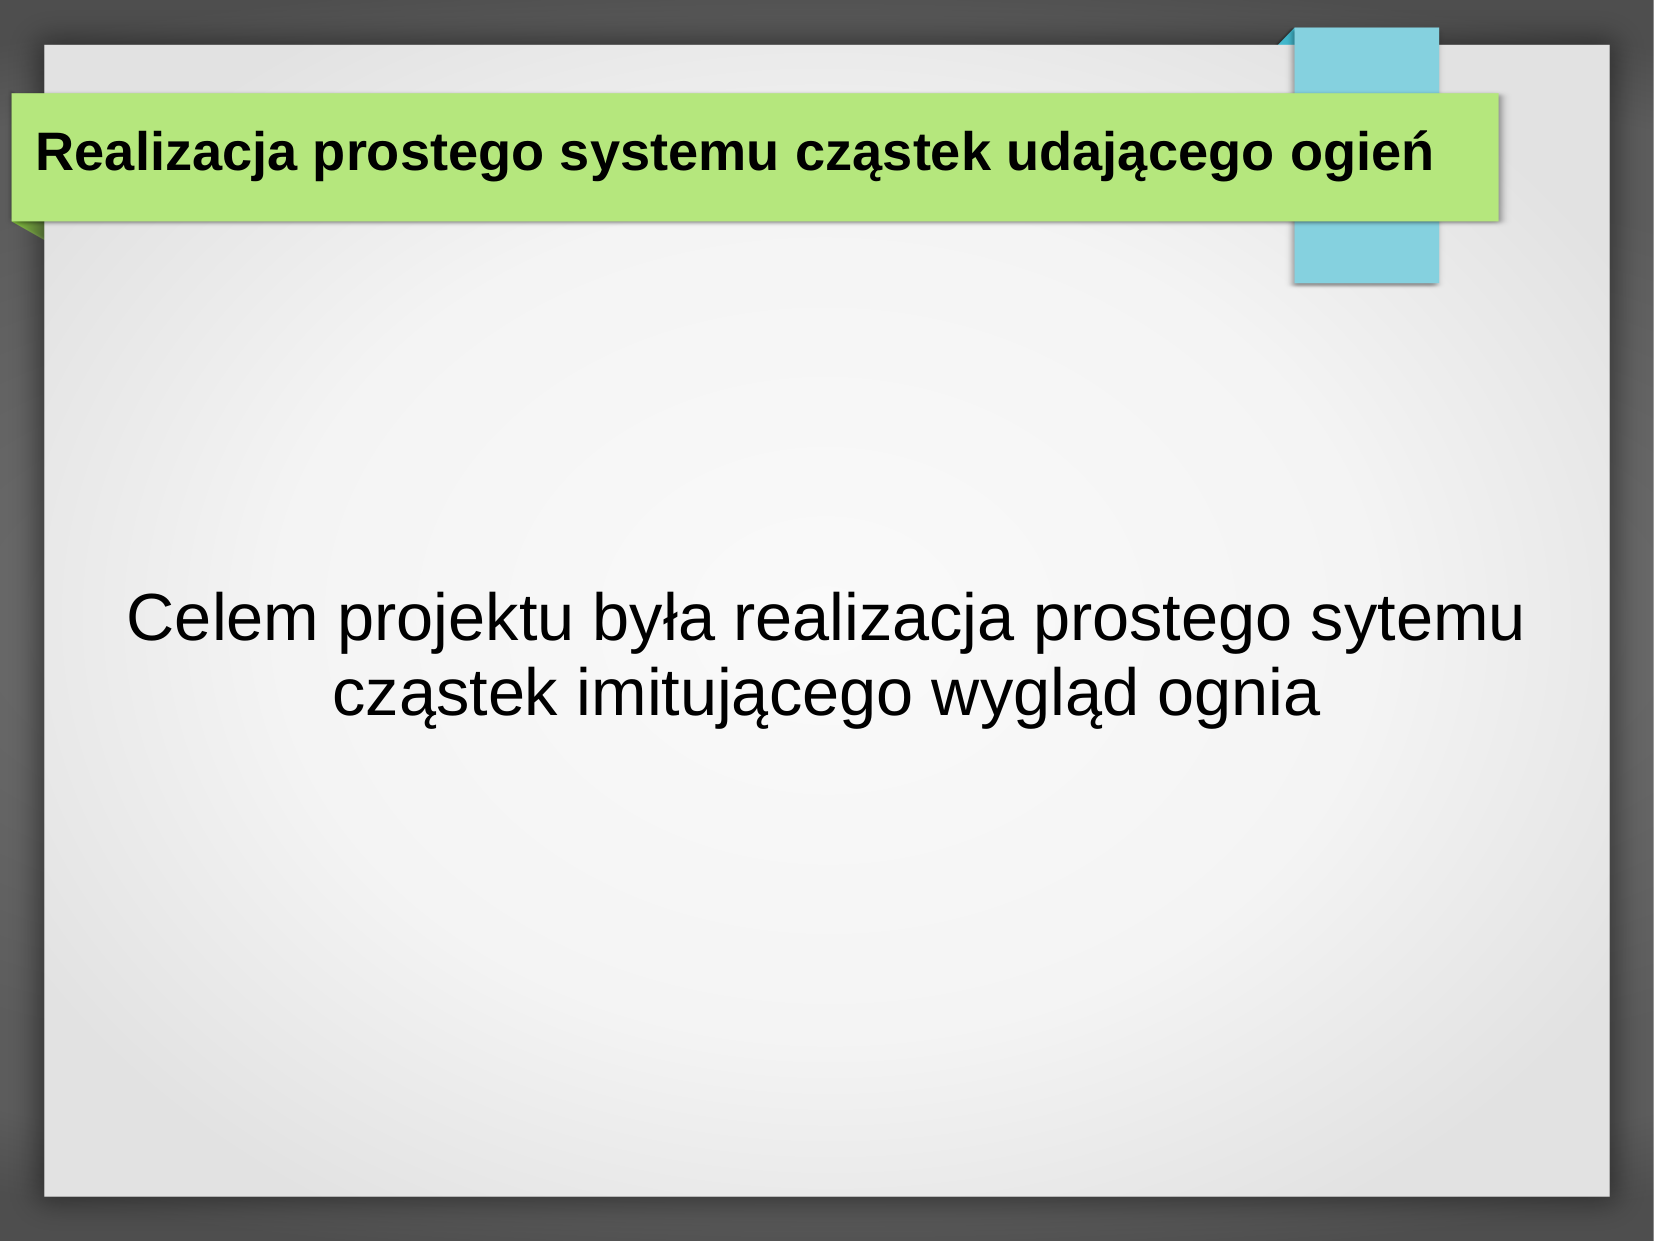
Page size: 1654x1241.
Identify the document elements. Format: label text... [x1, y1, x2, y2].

picture [0, 0, 1654, 1241]
subtitle Celem projektu była realizacja prostego sytemu cząstek imitującego wygląd ognia [82, 295, 1571, 1015]
title Realizacja prostego systemu cząstek udającego ogień [35, 91, 1477, 213]
